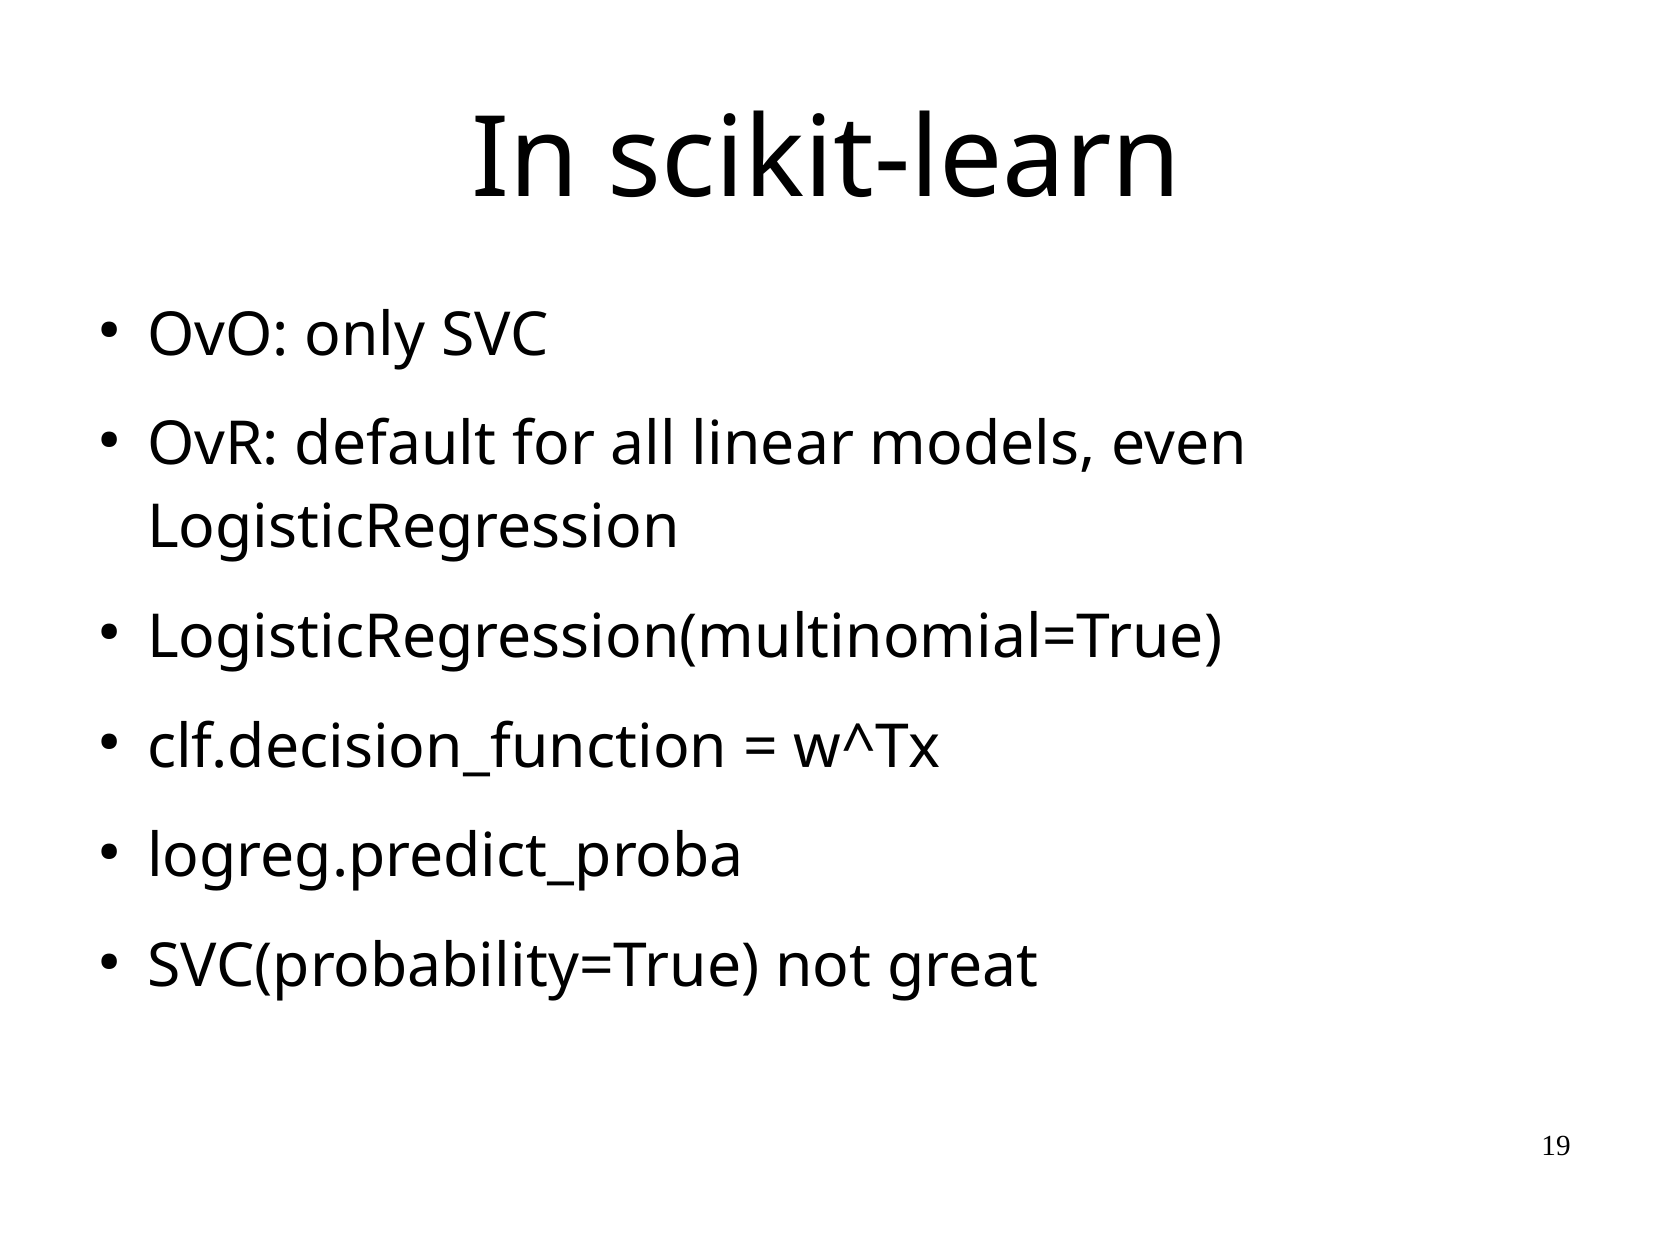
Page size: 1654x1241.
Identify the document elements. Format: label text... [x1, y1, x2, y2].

list OvO: only SVC OvR: default for all linear models, even LogisticRegression LogisticRegression(multinomial=True) clf.decision_function = w^Tx logreg.predict_proba SVC(probability=True) not great [82, 290, 1571, 1010]
title In scikit-learn [82, 49, 1571, 257]
